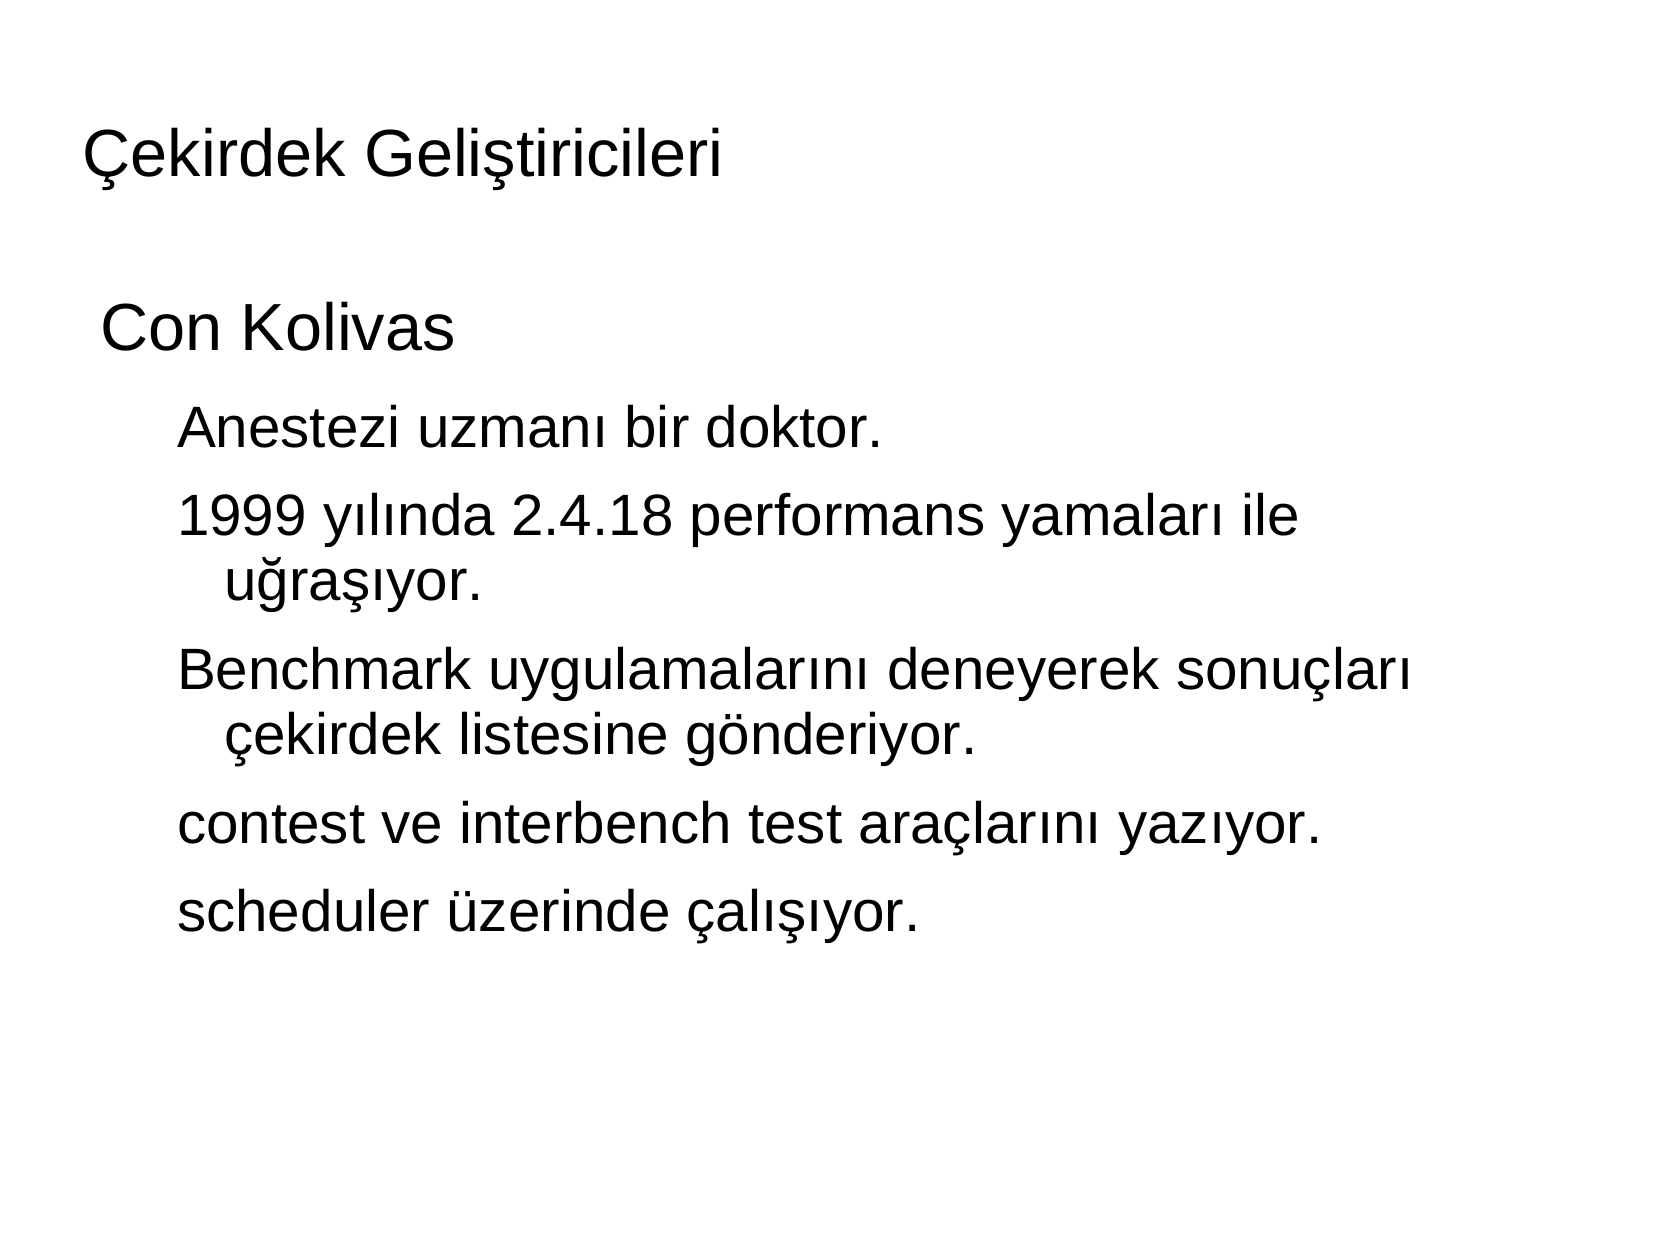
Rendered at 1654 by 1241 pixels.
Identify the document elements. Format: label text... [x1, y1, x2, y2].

title Çekirdek Geliştiricileri [82, 49, 1571, 257]
list Con Kolivas Anestezi uzmanı bir doktor. 1999 yılında 2.4.18 performans yamaları ile uğraşıyor. Benchmark uygulamalarını deneyerek sonuçları çekirdek listesine gönderiyor. contest ve interbench test araçlarını yazıyor. scheduler üzerinde çalışıyor. [82, 290, 1571, 1109]
